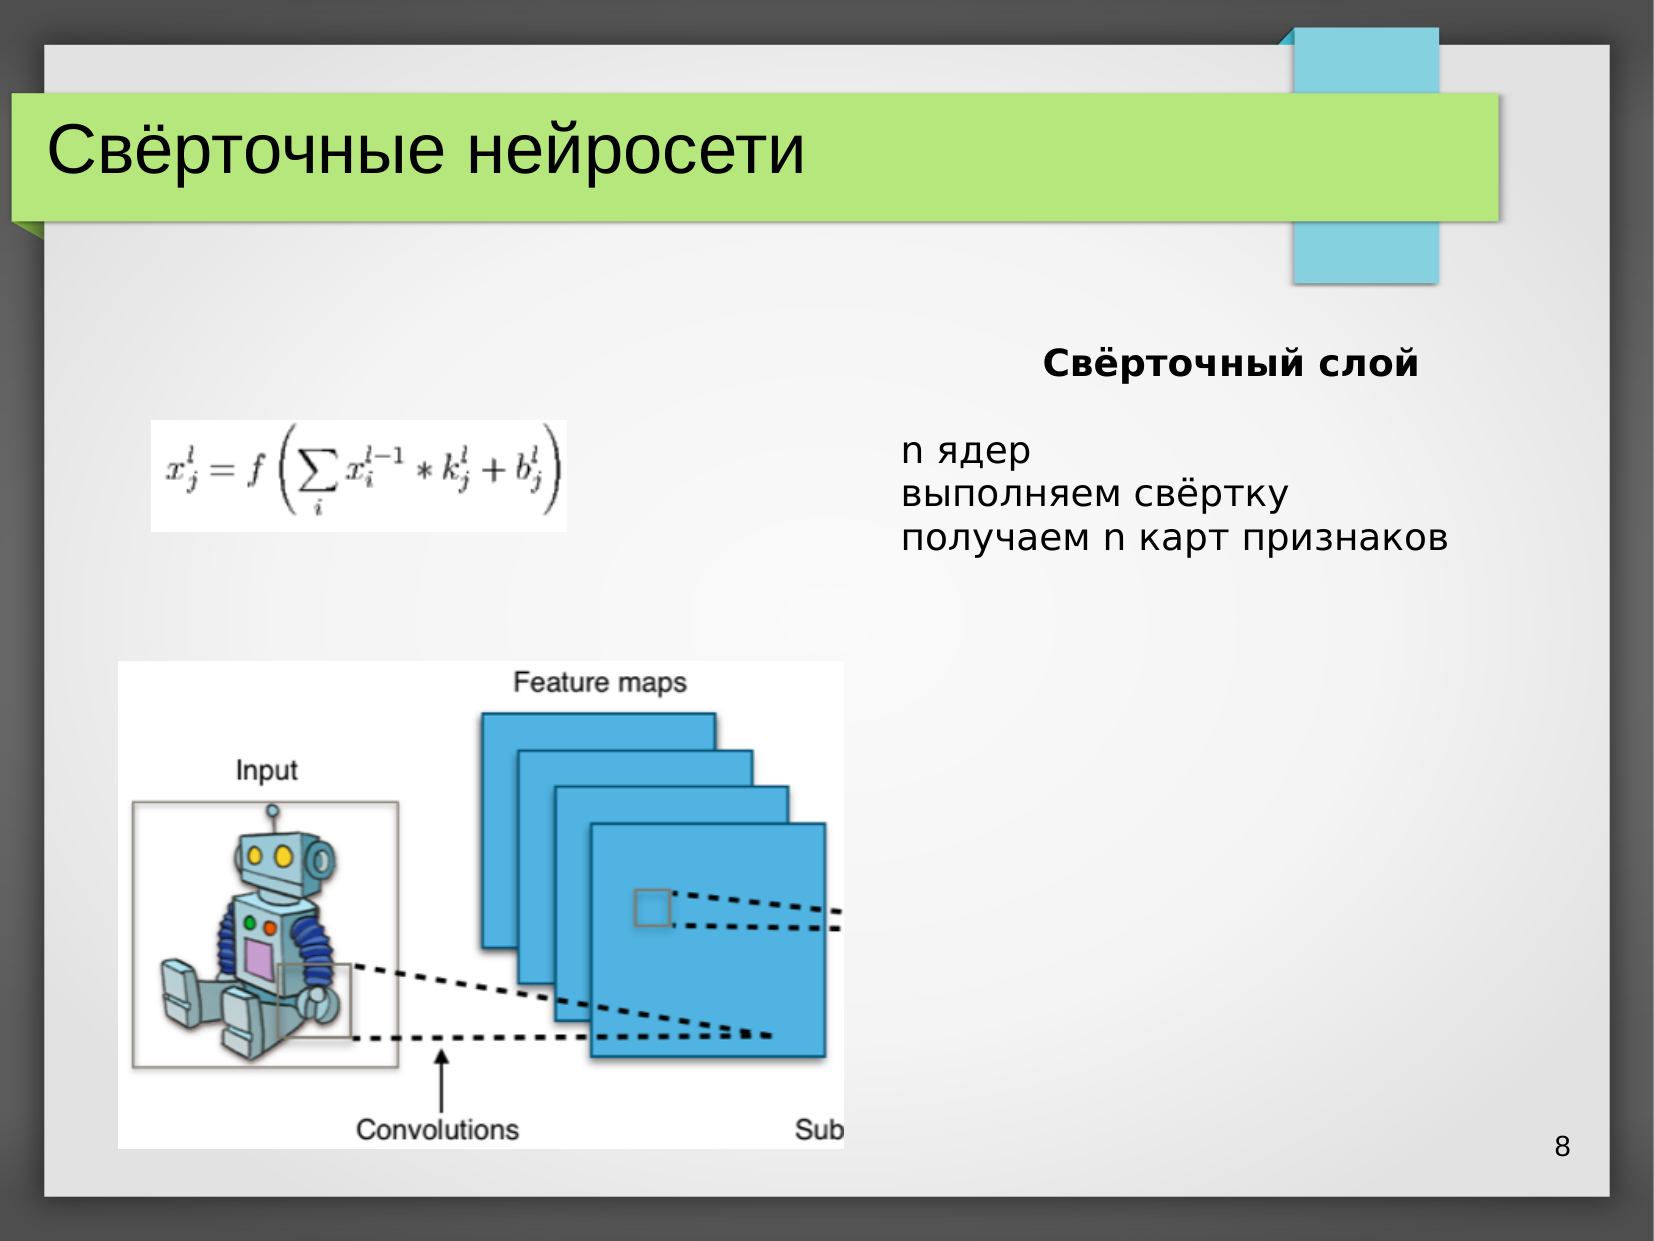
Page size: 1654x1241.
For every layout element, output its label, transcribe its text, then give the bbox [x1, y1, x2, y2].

picture [0, 0, 1654, 1241]
title Свёрточные нейросети [46, 109, 1499, 190]
text_box Свёрточный слой n ядер выполняем свёртку получаем n карт признаков [885, 334, 1577, 827]
